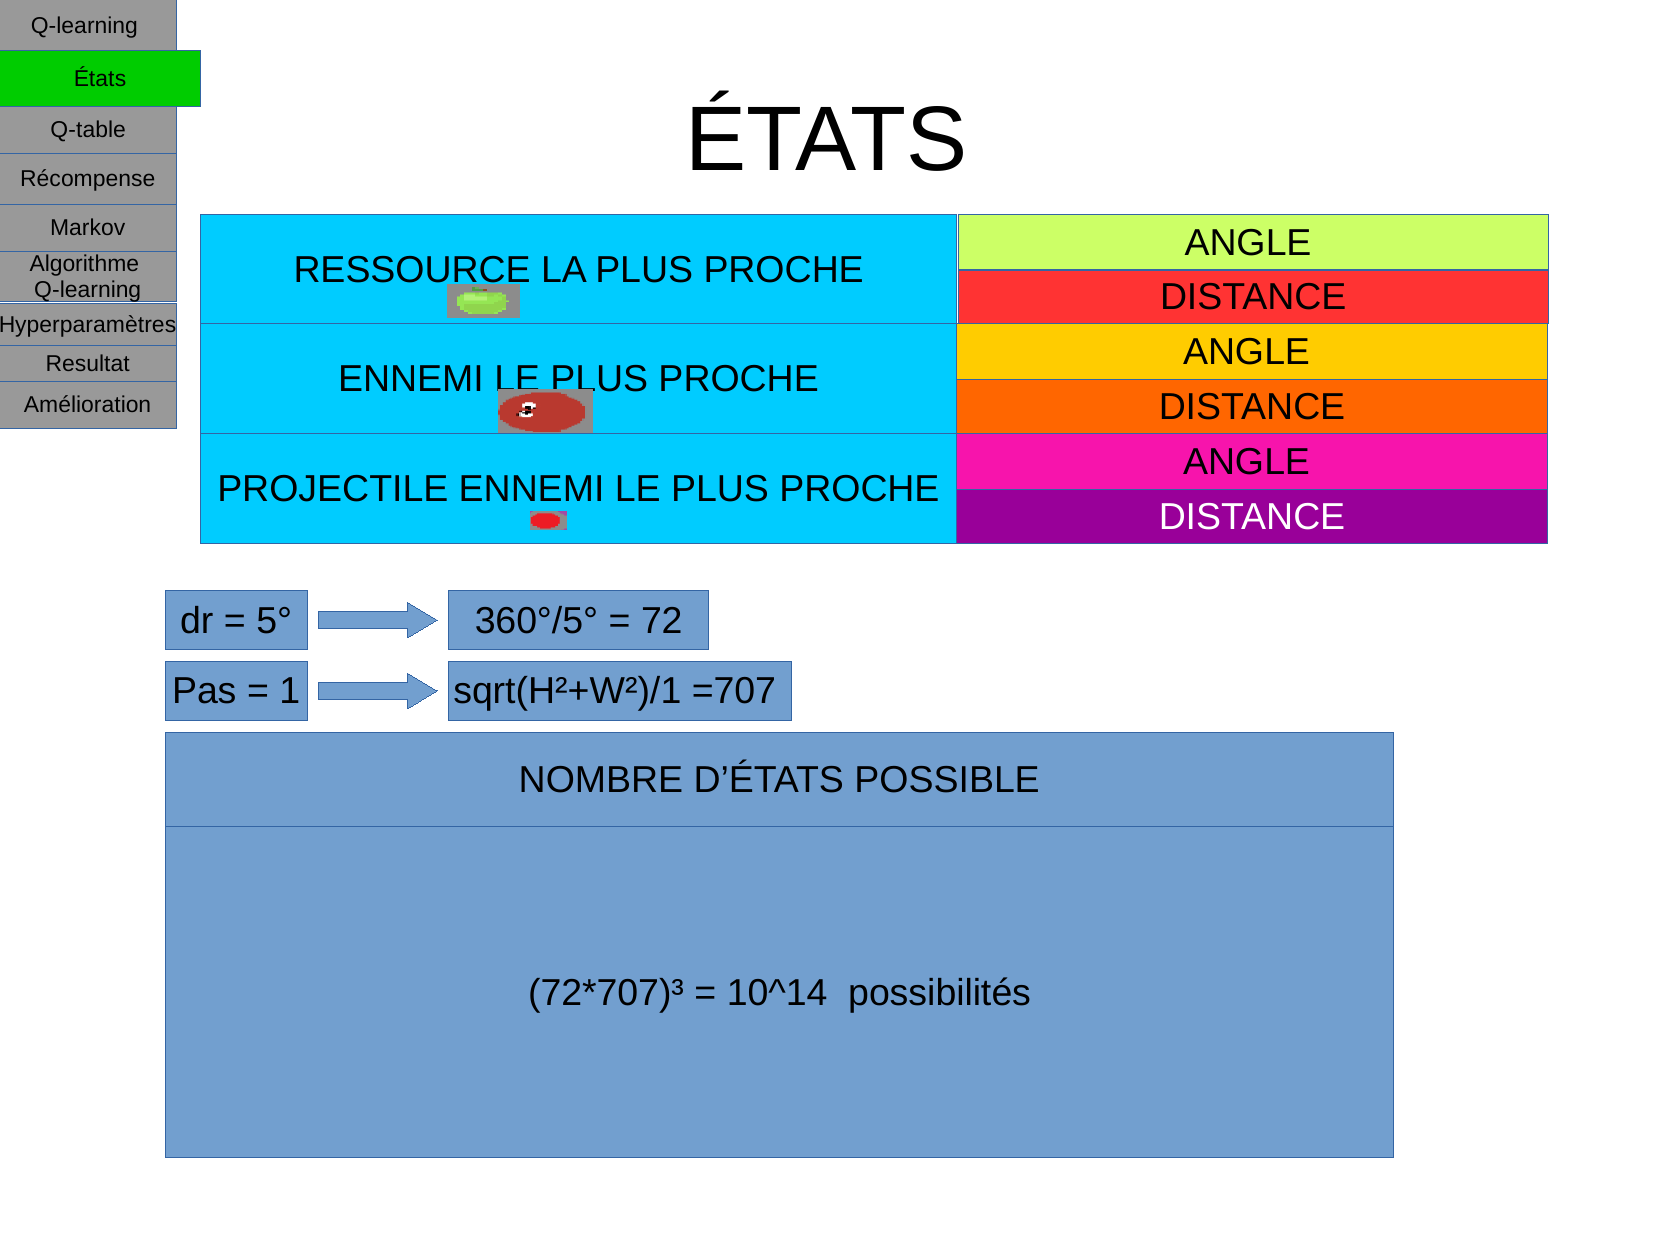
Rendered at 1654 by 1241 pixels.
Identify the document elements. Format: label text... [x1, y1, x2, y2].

text_box États [0, 50, 201, 107]
text_box [318, 602, 438, 638]
text_box Algorithme Q-learning [0, 251, 177, 302]
text_box ANGLE [958, 243, 1549, 270]
text_box Resultat [0, 345, 177, 381]
text_box DISTANCE [956, 379, 1548, 434]
text_box ANGLE [956, 323, 1548, 379]
text_box NOMBRE D’ÉTATS POSSIBLE [165, 732, 1394, 826]
text_box Hyperparamètres [0, 303, 177, 345]
text_box DISTANCE [956, 489, 1548, 544]
title ÉTATS [177, 35, 1571, 243]
text_box Pas = 1 [165, 661, 308, 721]
text_box dr = 5° [165, 590, 308, 650]
text_box Markov [0, 204, 177, 251]
text_box ANGLE [1241, 243, 1259, 252]
text_box ENNEMI LE PLUS PROCHE [200, 324, 956, 434]
text_box 360°/5° = 72 [448, 590, 709, 650]
text_box Amélioration [0, 381, 177, 429]
text_box [318, 673, 438, 709]
text_box RESSOURCE LA PLUS PROCHE [200, 243, 957, 324]
text_box PROJECTILE ENNEMI LE PLUS PROCHE [200, 434, 956, 544]
picture [531, 512, 566, 529]
text_box Q-learning [0, 0, 177, 50]
picture [448, 285, 519, 317]
text_box Q-table [0, 107, 177, 153]
picture [499, 389, 593, 433]
text_box Récompense [0, 153, 177, 204]
text_box ANGLE [956, 434, 1548, 489]
text_box sqrt(H²+W²)/1 =707 [448, 661, 792, 721]
text_box (72*707)³ = 10^14 possibilités [165, 826, 1394, 1158]
text_box DISTANCE [958, 270, 1549, 324]
